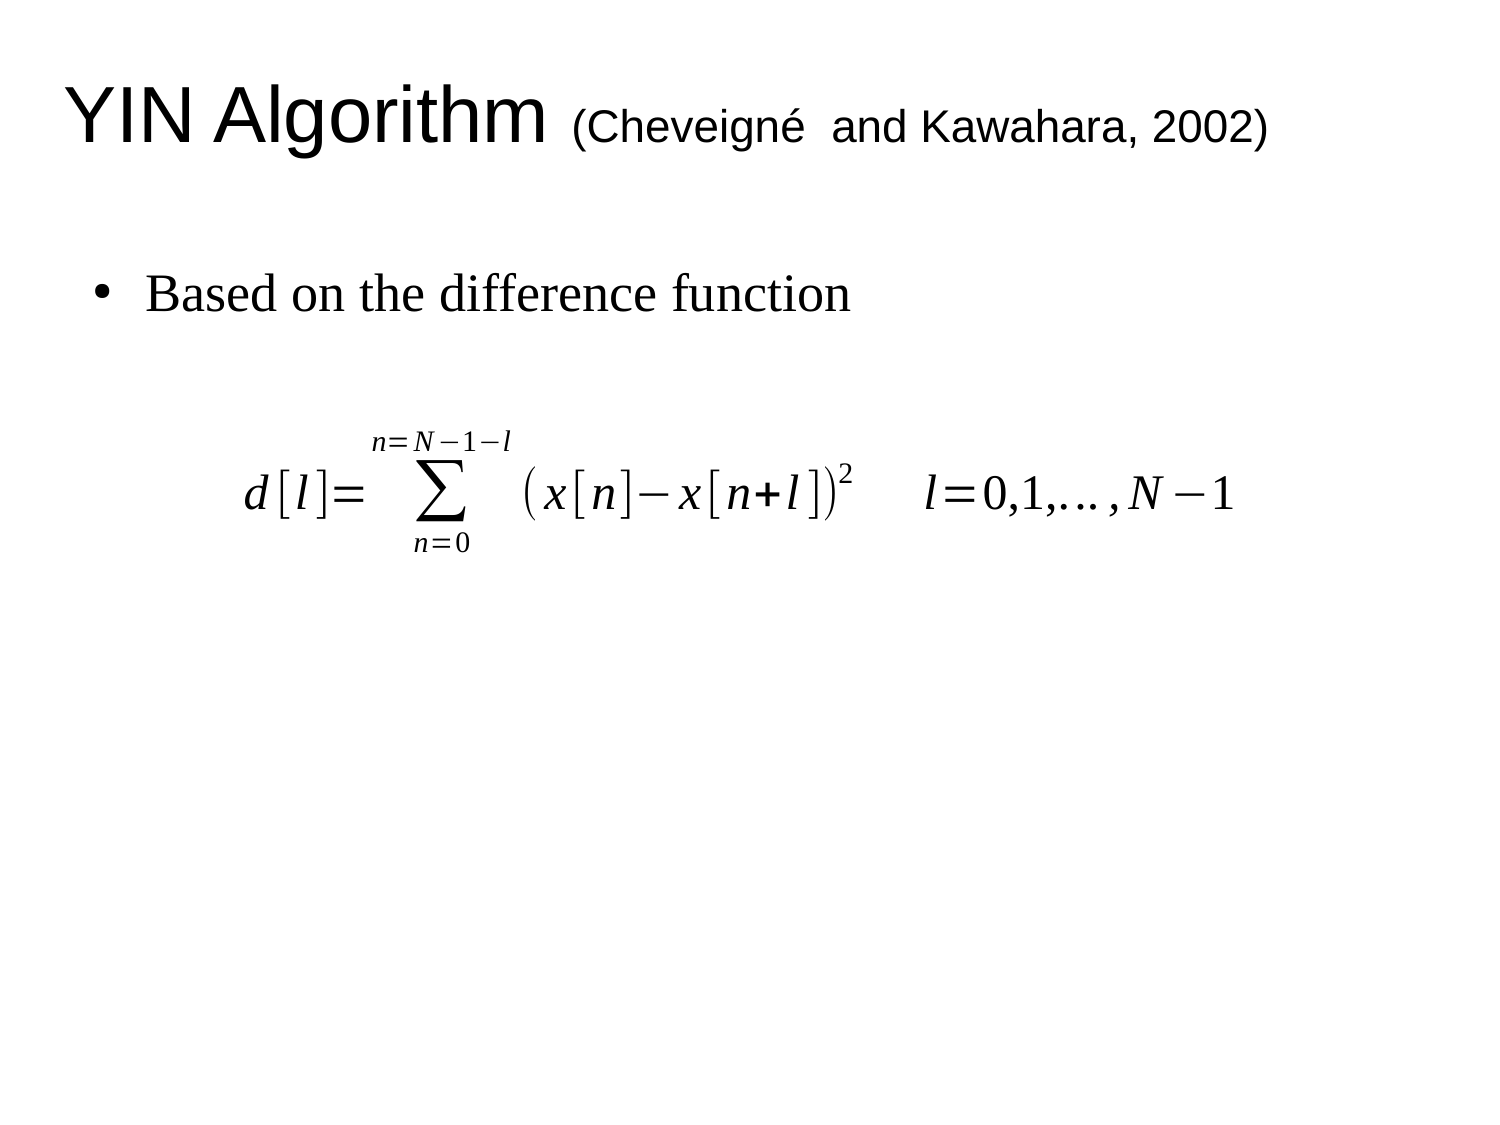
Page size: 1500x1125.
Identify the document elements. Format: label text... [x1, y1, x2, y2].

chart [236, 424, 1242, 674]
title YIN Algorithm (Cheveigné and Kawahara, 2002) [63, 21, 1414, 209]
list Based on the difference function [75, 263, 1051, 376]
